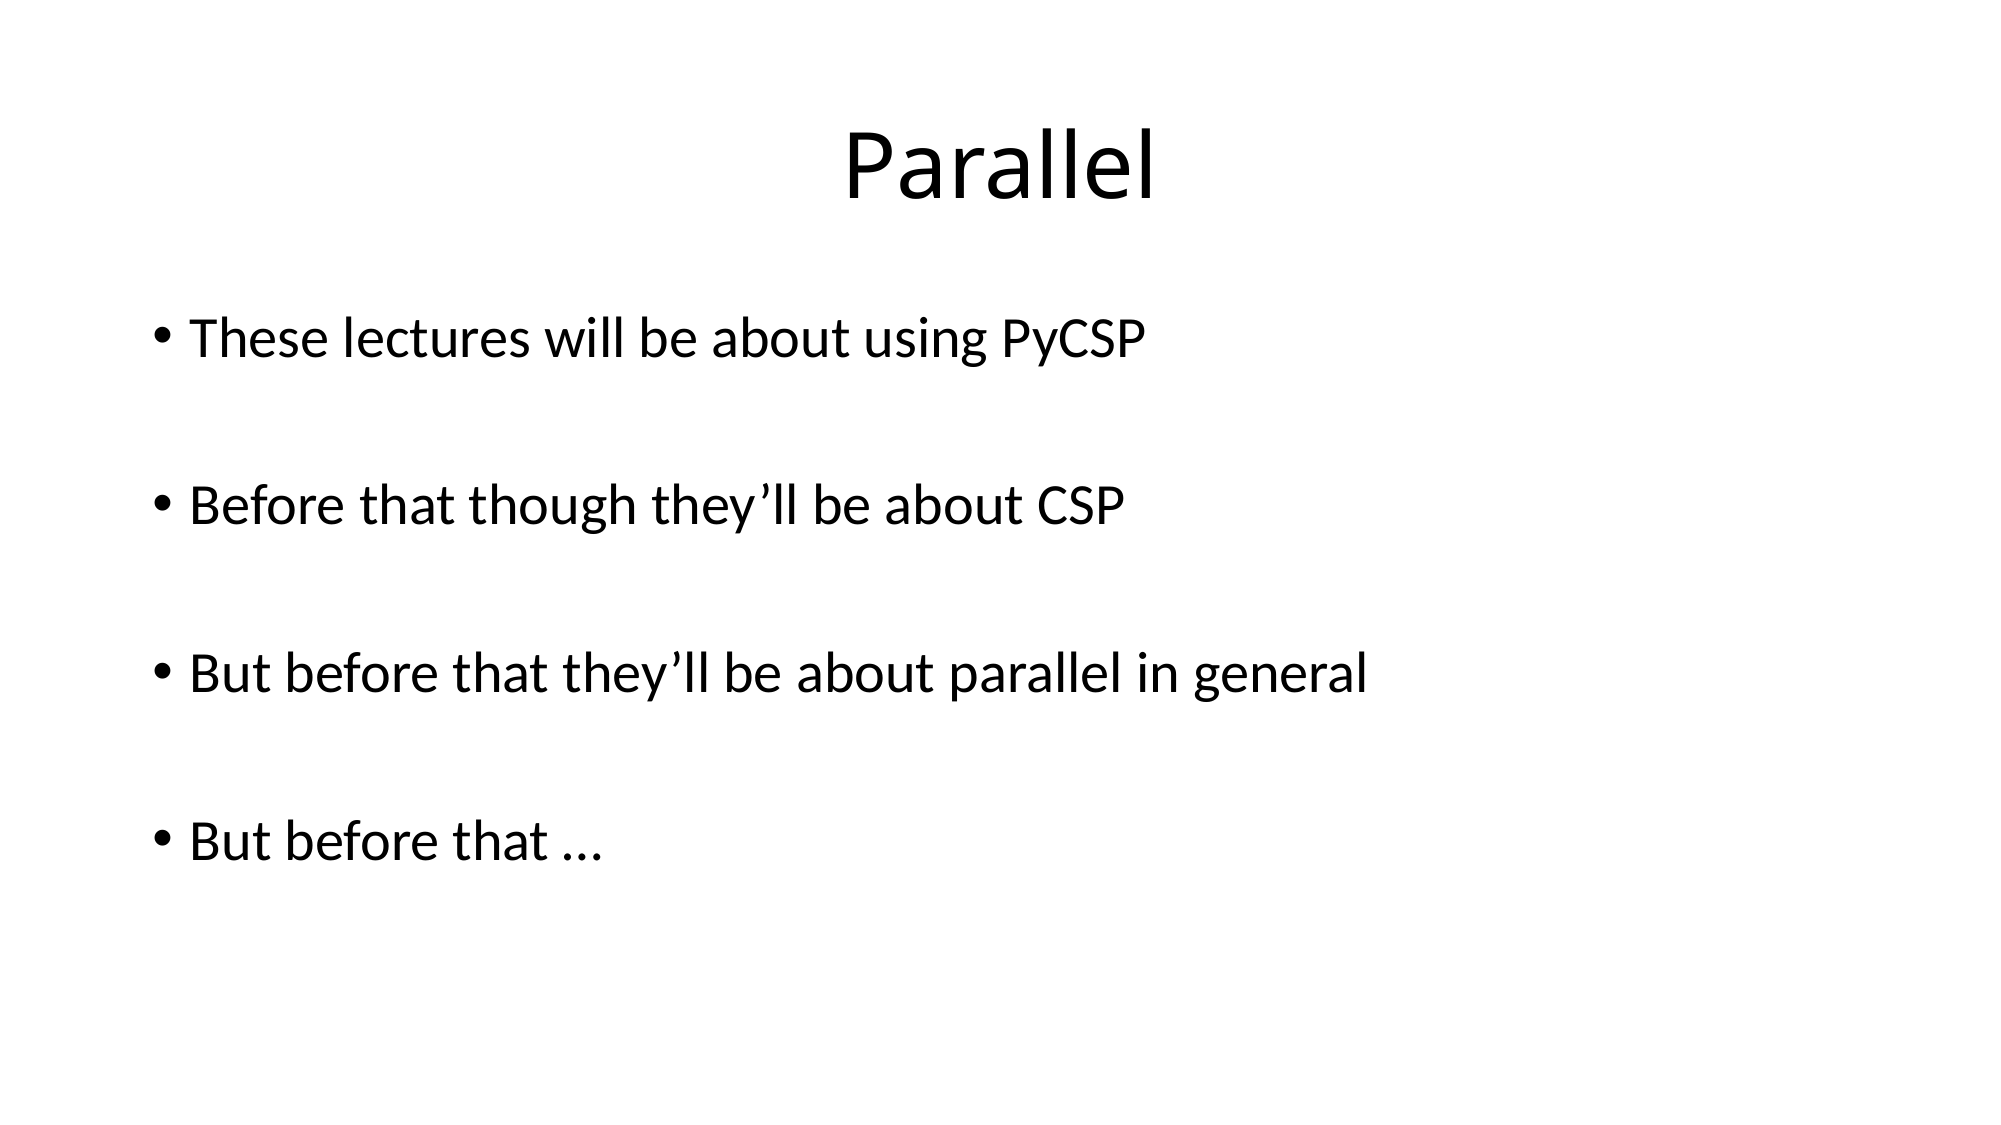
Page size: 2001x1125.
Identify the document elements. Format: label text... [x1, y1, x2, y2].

title Parallel [137, 59, 1863, 278]
list These lectures will be about using PyCSP Before that though they’ll be about CSP But before that they’ll be about parallel in general But before that … [137, 299, 1863, 1014]
